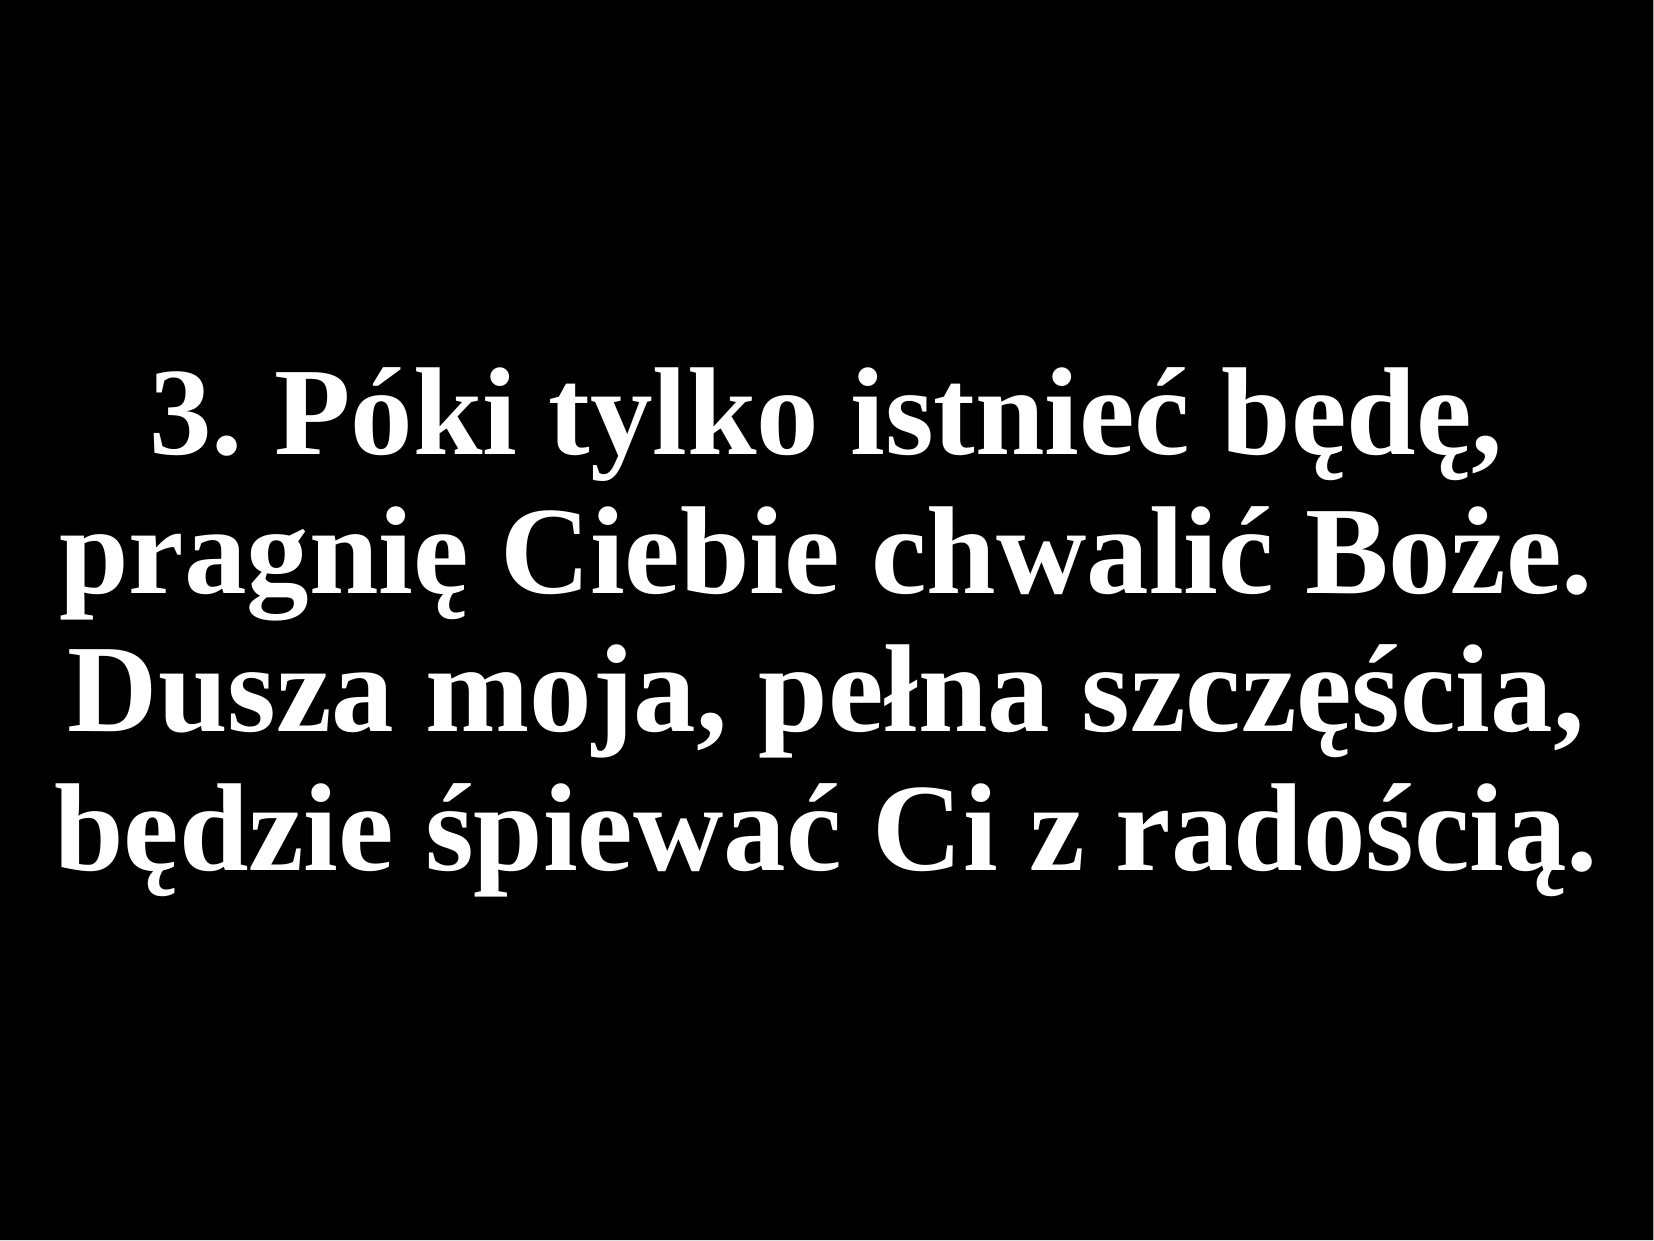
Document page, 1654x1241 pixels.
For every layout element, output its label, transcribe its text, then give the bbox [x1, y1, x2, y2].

title 3. Póki tylko istnieć będę, pragnię Ciebie chwalić Boże. Dusza moja, pełna szczęścia, będzie śpiewać Ci z radością. [0, 0, 1654, 1241]
